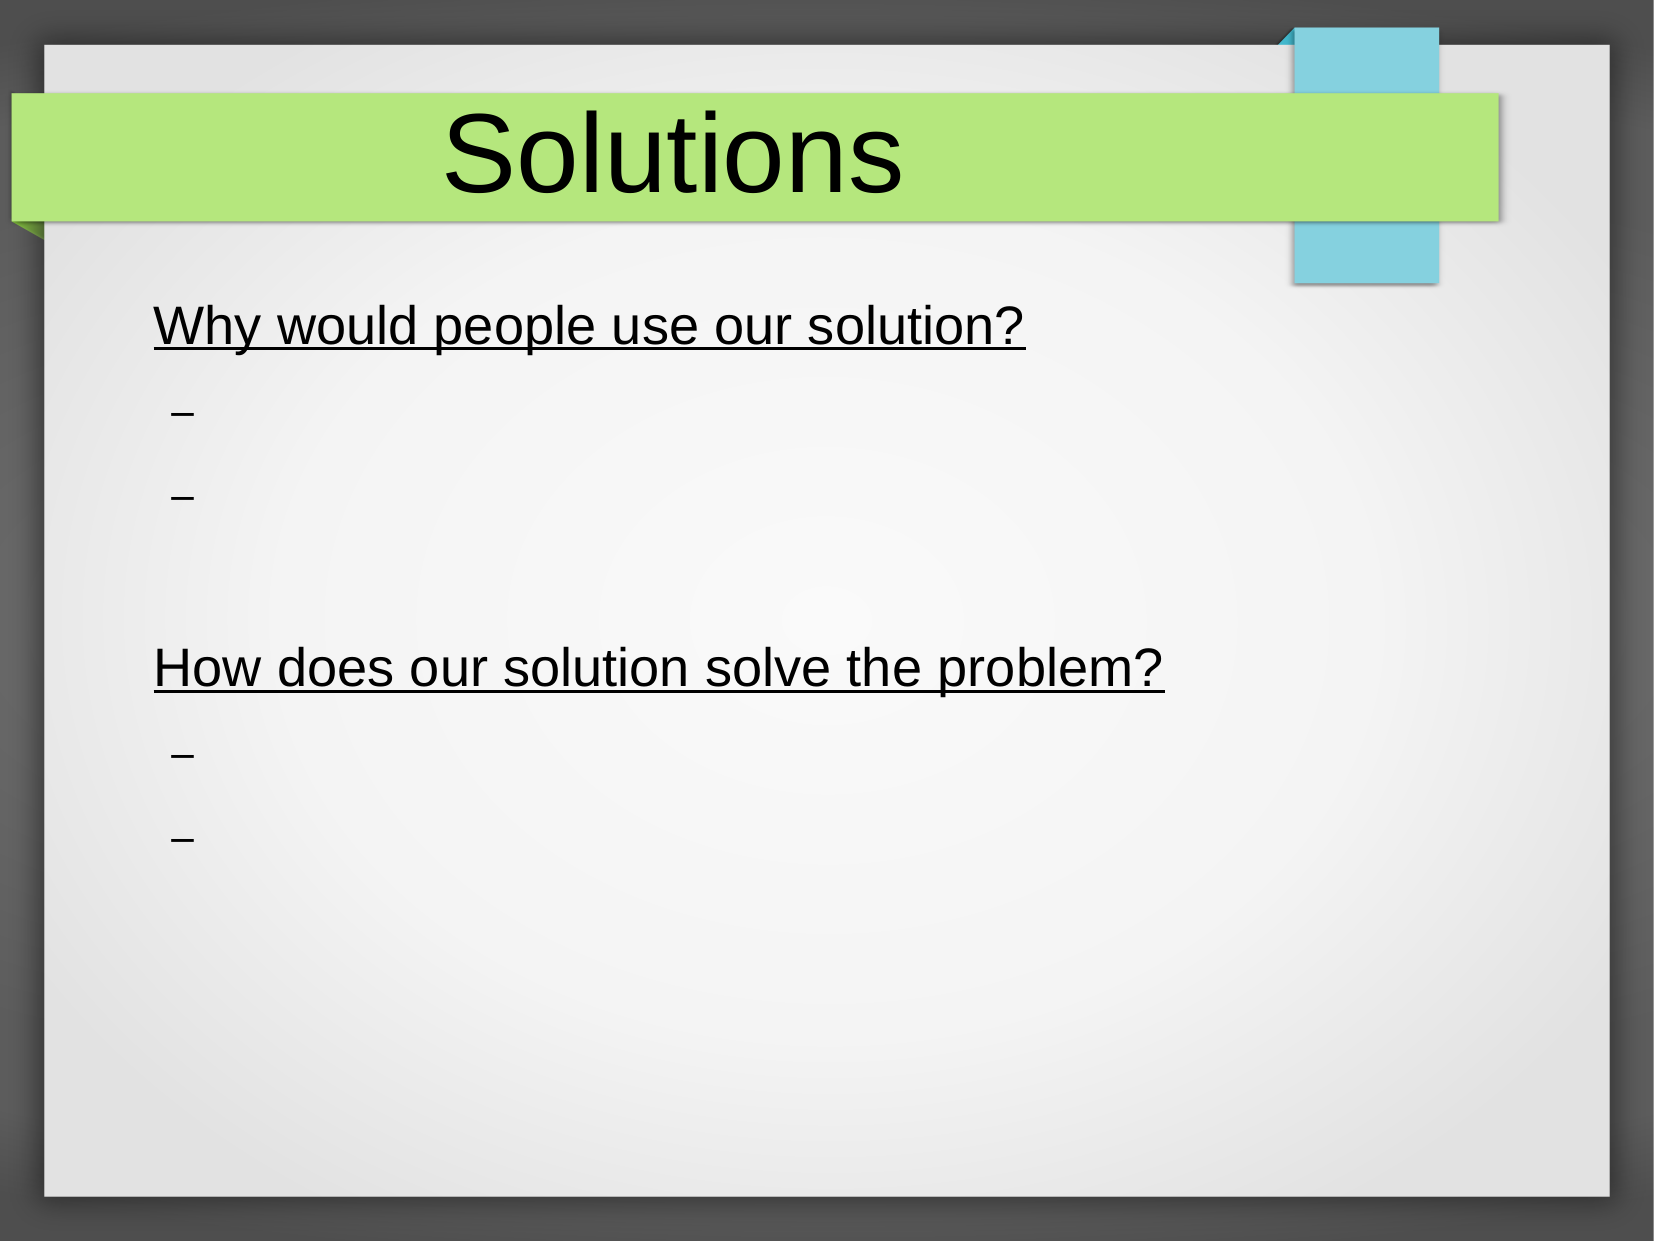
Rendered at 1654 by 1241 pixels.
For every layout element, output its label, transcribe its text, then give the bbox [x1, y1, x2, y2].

list Why would people use our solution? How does our solution solve the problem? [82, 295, 1571, 1015]
picture [0, 0, 1654, 1241]
title Solutions [82, 90, 1264, 217]
